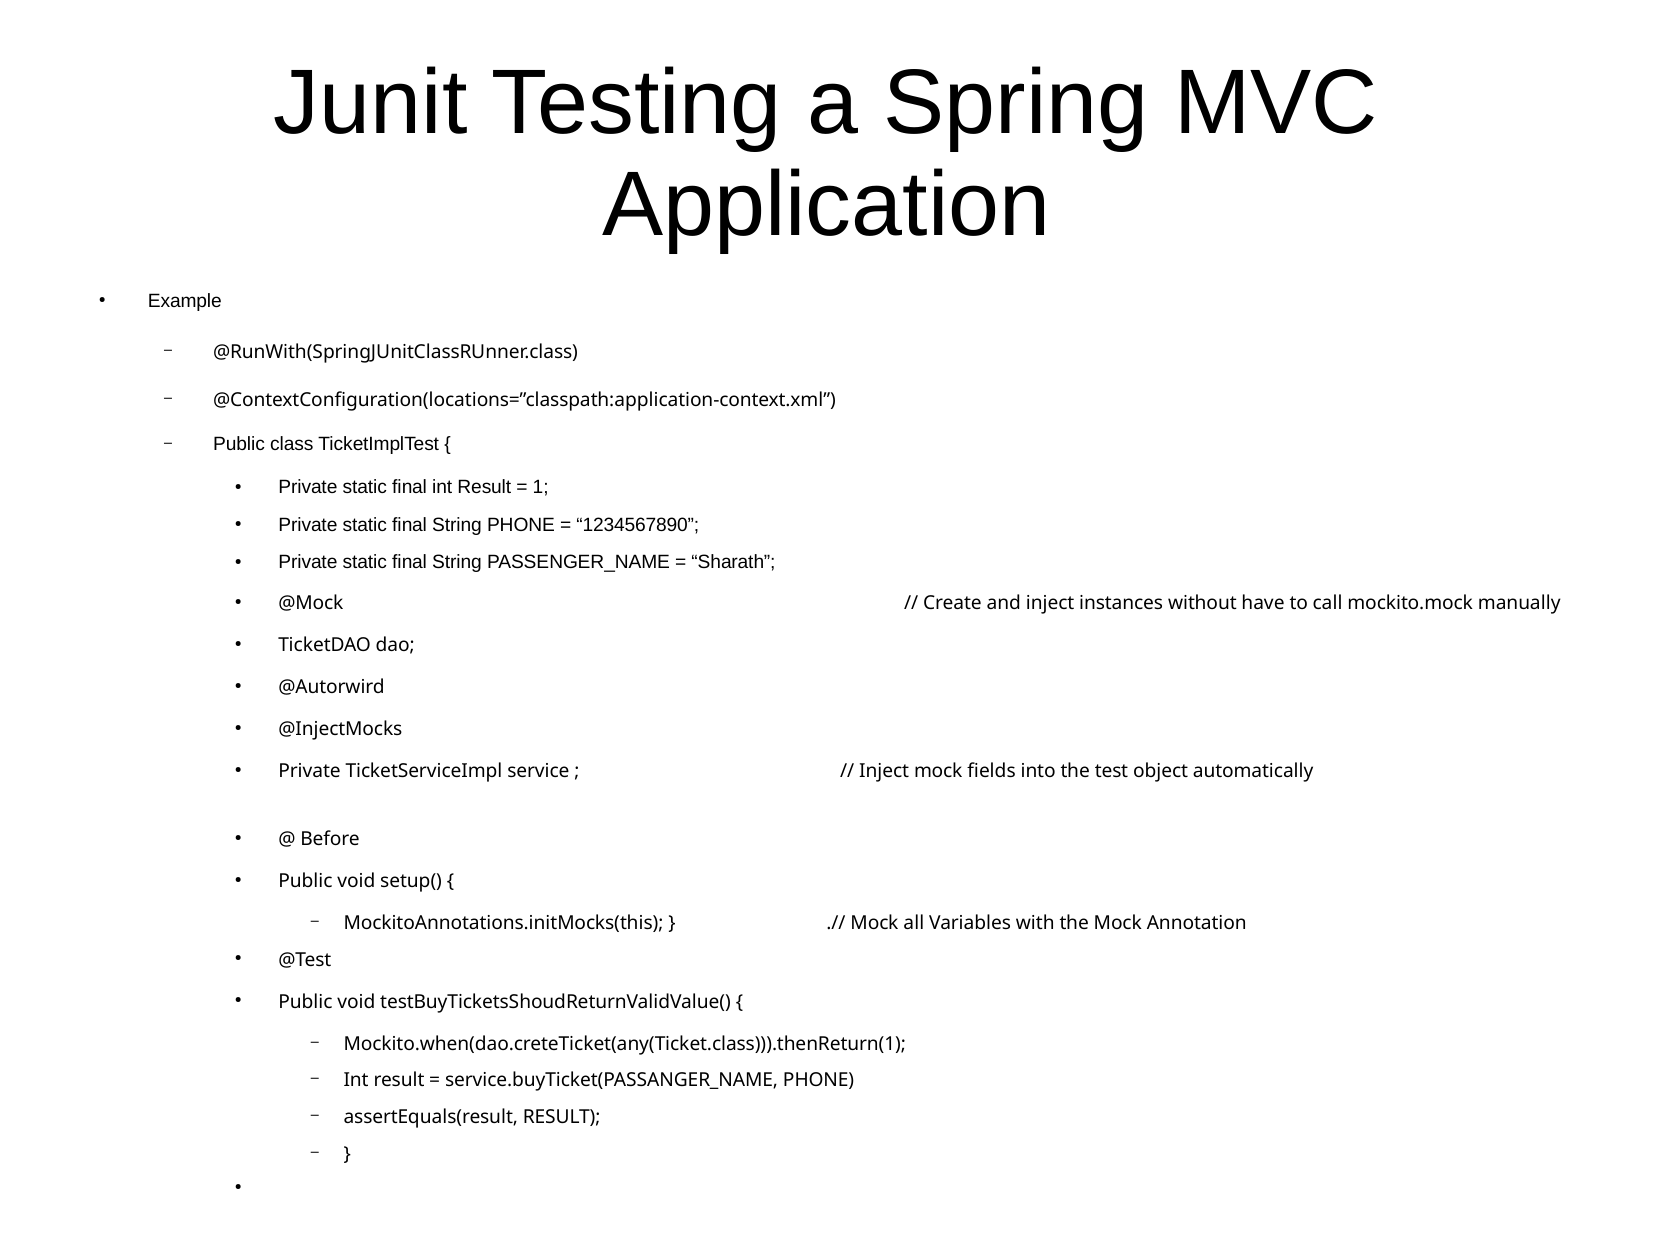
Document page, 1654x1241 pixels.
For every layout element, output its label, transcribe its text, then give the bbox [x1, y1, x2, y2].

title Junit Testing a Spring MVC Application [82, 49, 1571, 257]
list Example @RunWith(SpringJUnitClassRUnner.class) @ContextConfiguration(locations=”classpath:application-context.xml”) Public class TicketImplTest { Private static final int Result = 1; Private static final String PHONE = “1234567890”; Private static final String PASSENGER_NAME = “Sharath”; @Mock // Create and inject instances without have to call mockito.mock manually TicketDAO dao; @Autorwird @InjectMocks Private TicketServiceImpl service ; // Inject mock fields into the test object automatically @ Before Public void setup() { MockitoAnnotations.initMocks(this); } .// Mock all Variables with the Mock Annotation @Test Public void testBuyTicketsShoudReturnValidValue() { Mockito.when(dao.creteTicket(any(Ticket.class))).thenReturn(1); Int result = service.buyTicket(PASSANGER_NAME, PHONE) assertEquals(result, RESULT); } [82, 290, 1571, 1201]
